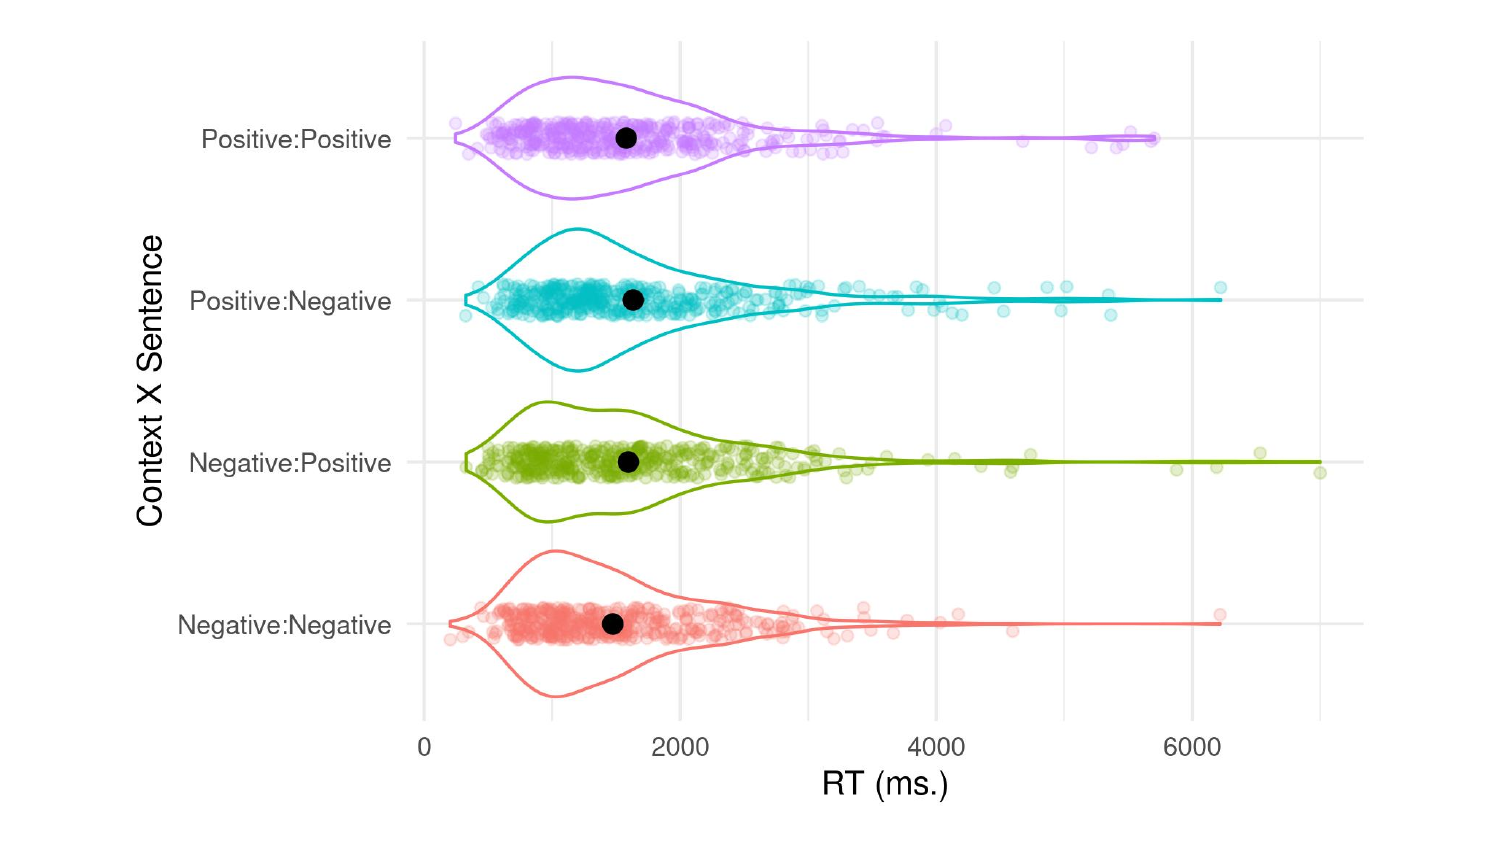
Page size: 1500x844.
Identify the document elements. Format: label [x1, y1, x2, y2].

picture [120, 24, 1380, 819]
